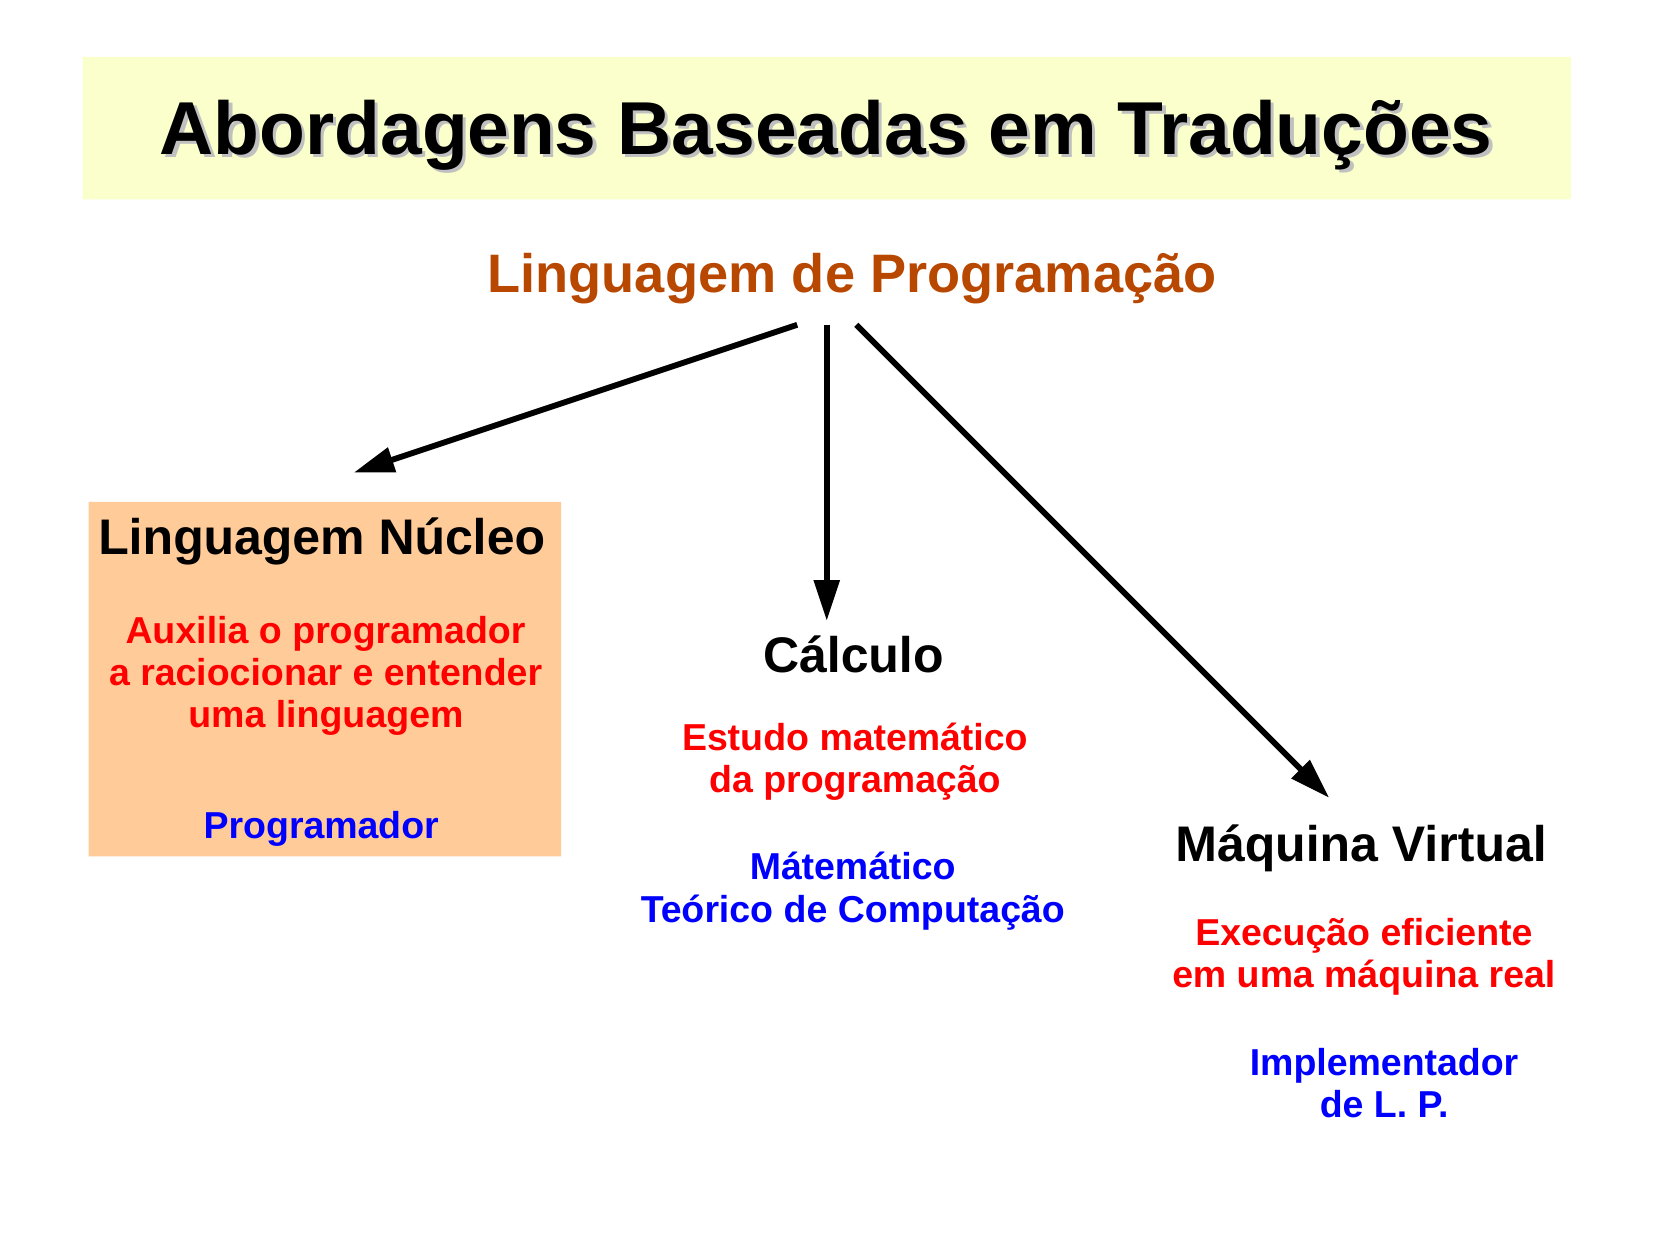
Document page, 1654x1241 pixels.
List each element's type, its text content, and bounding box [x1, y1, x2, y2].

text_box Máquina Virtual [1051, 809, 1654, 881]
text_box Implementador de L. P. [1235, 1034, 1534, 1136]
text_box Programador [188, 797, 454, 856]
text_box Mátemático Teórico de Computação [625, 838, 1081, 940]
text_box Cálculo [558, 620, 1164, 692]
text_box Execução eficiente em uma máquina real [1157, 903, 1571, 1005]
text_box Auxilia o programador a raciocionar e entender uma linguagem [94, 602, 558, 747]
text_box Linguagem Núcleo [70, 502, 573, 574]
text_box [88, 574, 562, 857]
text_box Linguagem de Programação [472, 236, 1241, 314]
title Abordagens Baseadas em Traduções [82, 56, 1571, 200]
text_box Estudo matemático da programação [667, 708, 1043, 811]
